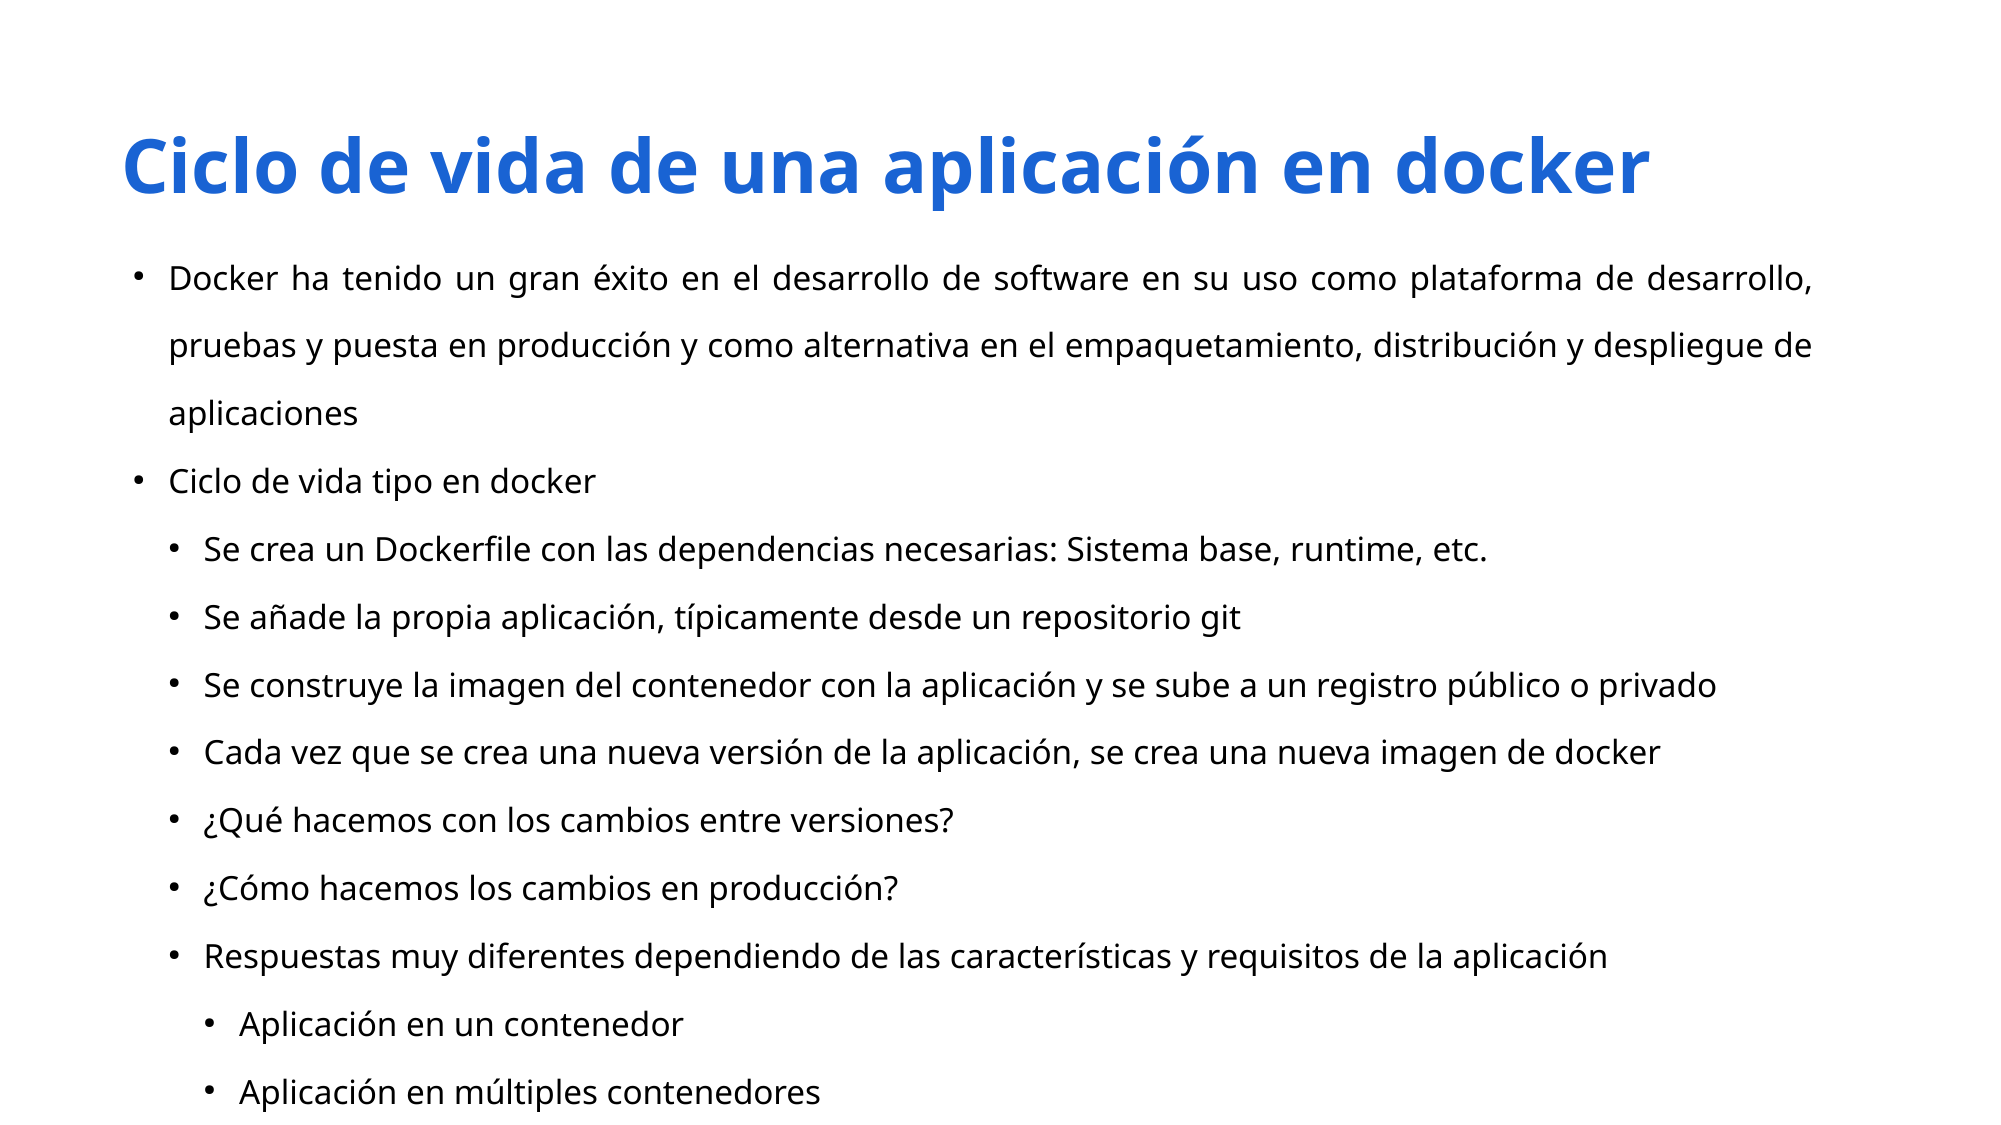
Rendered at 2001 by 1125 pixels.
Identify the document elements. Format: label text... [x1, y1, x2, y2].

text_box Docker ha tenido un gran éxito en el desarrollo de software en su uso como plataforma de desarrollo, pruebas y puesta en producción y como alternativa en el empaquetamiento, distribución y despliegue de aplicaciones Ciclo de vida tipo en docker Se crea un Dockerfile con las dependencias necesarias: Sistema base, runtime, etc. Se añade la propia aplicación, típicamente desde un repositorio git Se construye la imagen del contenedor con la aplicación y se sube a un registro público o privado Cada vez que se crea una nueva versión de la aplicación, se crea una nueva imagen de docker ¿Qué hacemos con los cambios entre versiones? ¿Cómo hacemos los cambios en producción? Respuestas muy diferentes dependiendo de las características y requisitos de la aplicación Aplicación en un contenedor Aplicación en múltiples contenedores Aplicación totalmente distribuida en múltiples nodos [118, 224, 1831, 1106]
text_box Ciclo de vida de una aplicación en docker [106, 106, 1878, 293]
